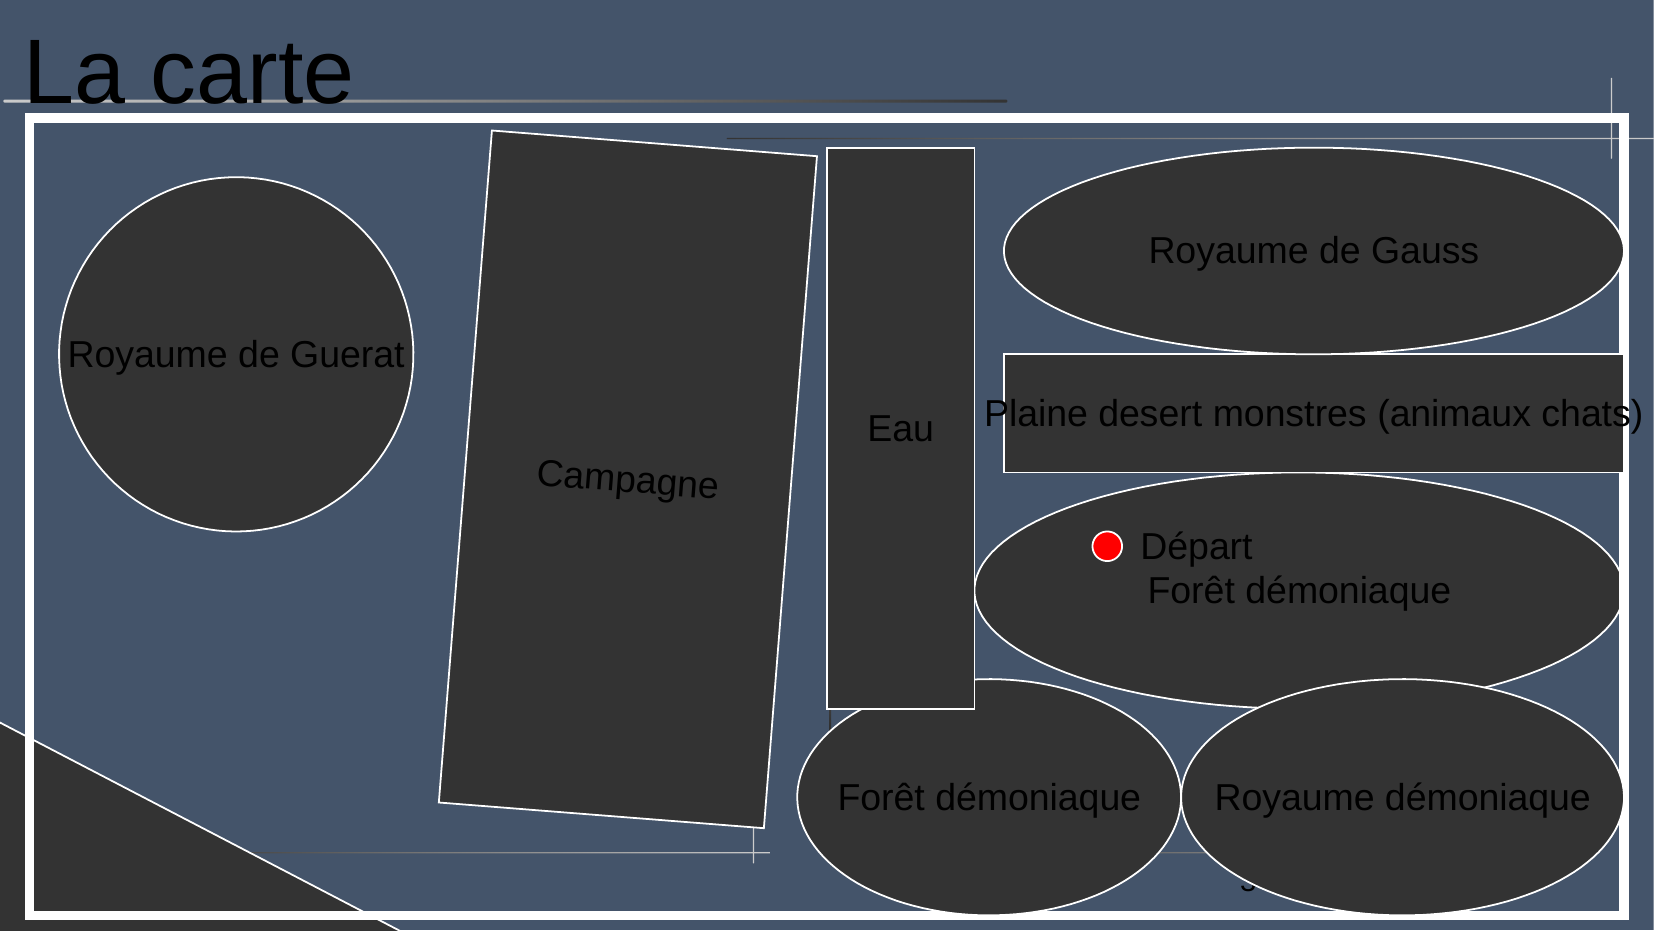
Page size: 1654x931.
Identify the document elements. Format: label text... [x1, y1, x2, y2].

text_box Forêt démoniaque [797, 679, 1182, 916]
title La carte [23, 11, 1589, 119]
text_box [29, 118, 1625, 916]
text_box Eau [826, 147, 975, 709]
text_box Campagne [438, 130, 817, 829]
text_box [991, 403, 1003, 413]
text_box Campagne [0, 722, 401, 931]
text_box Royaume démoniaque [1181, 679, 1625, 916]
text_box Royaume de Gauss [1003, 147, 1624, 355]
text_box Plaine desert monstres (animaux chats) [1003, 354, 1625, 473]
text_box [1003, 797, 1625, 930]
